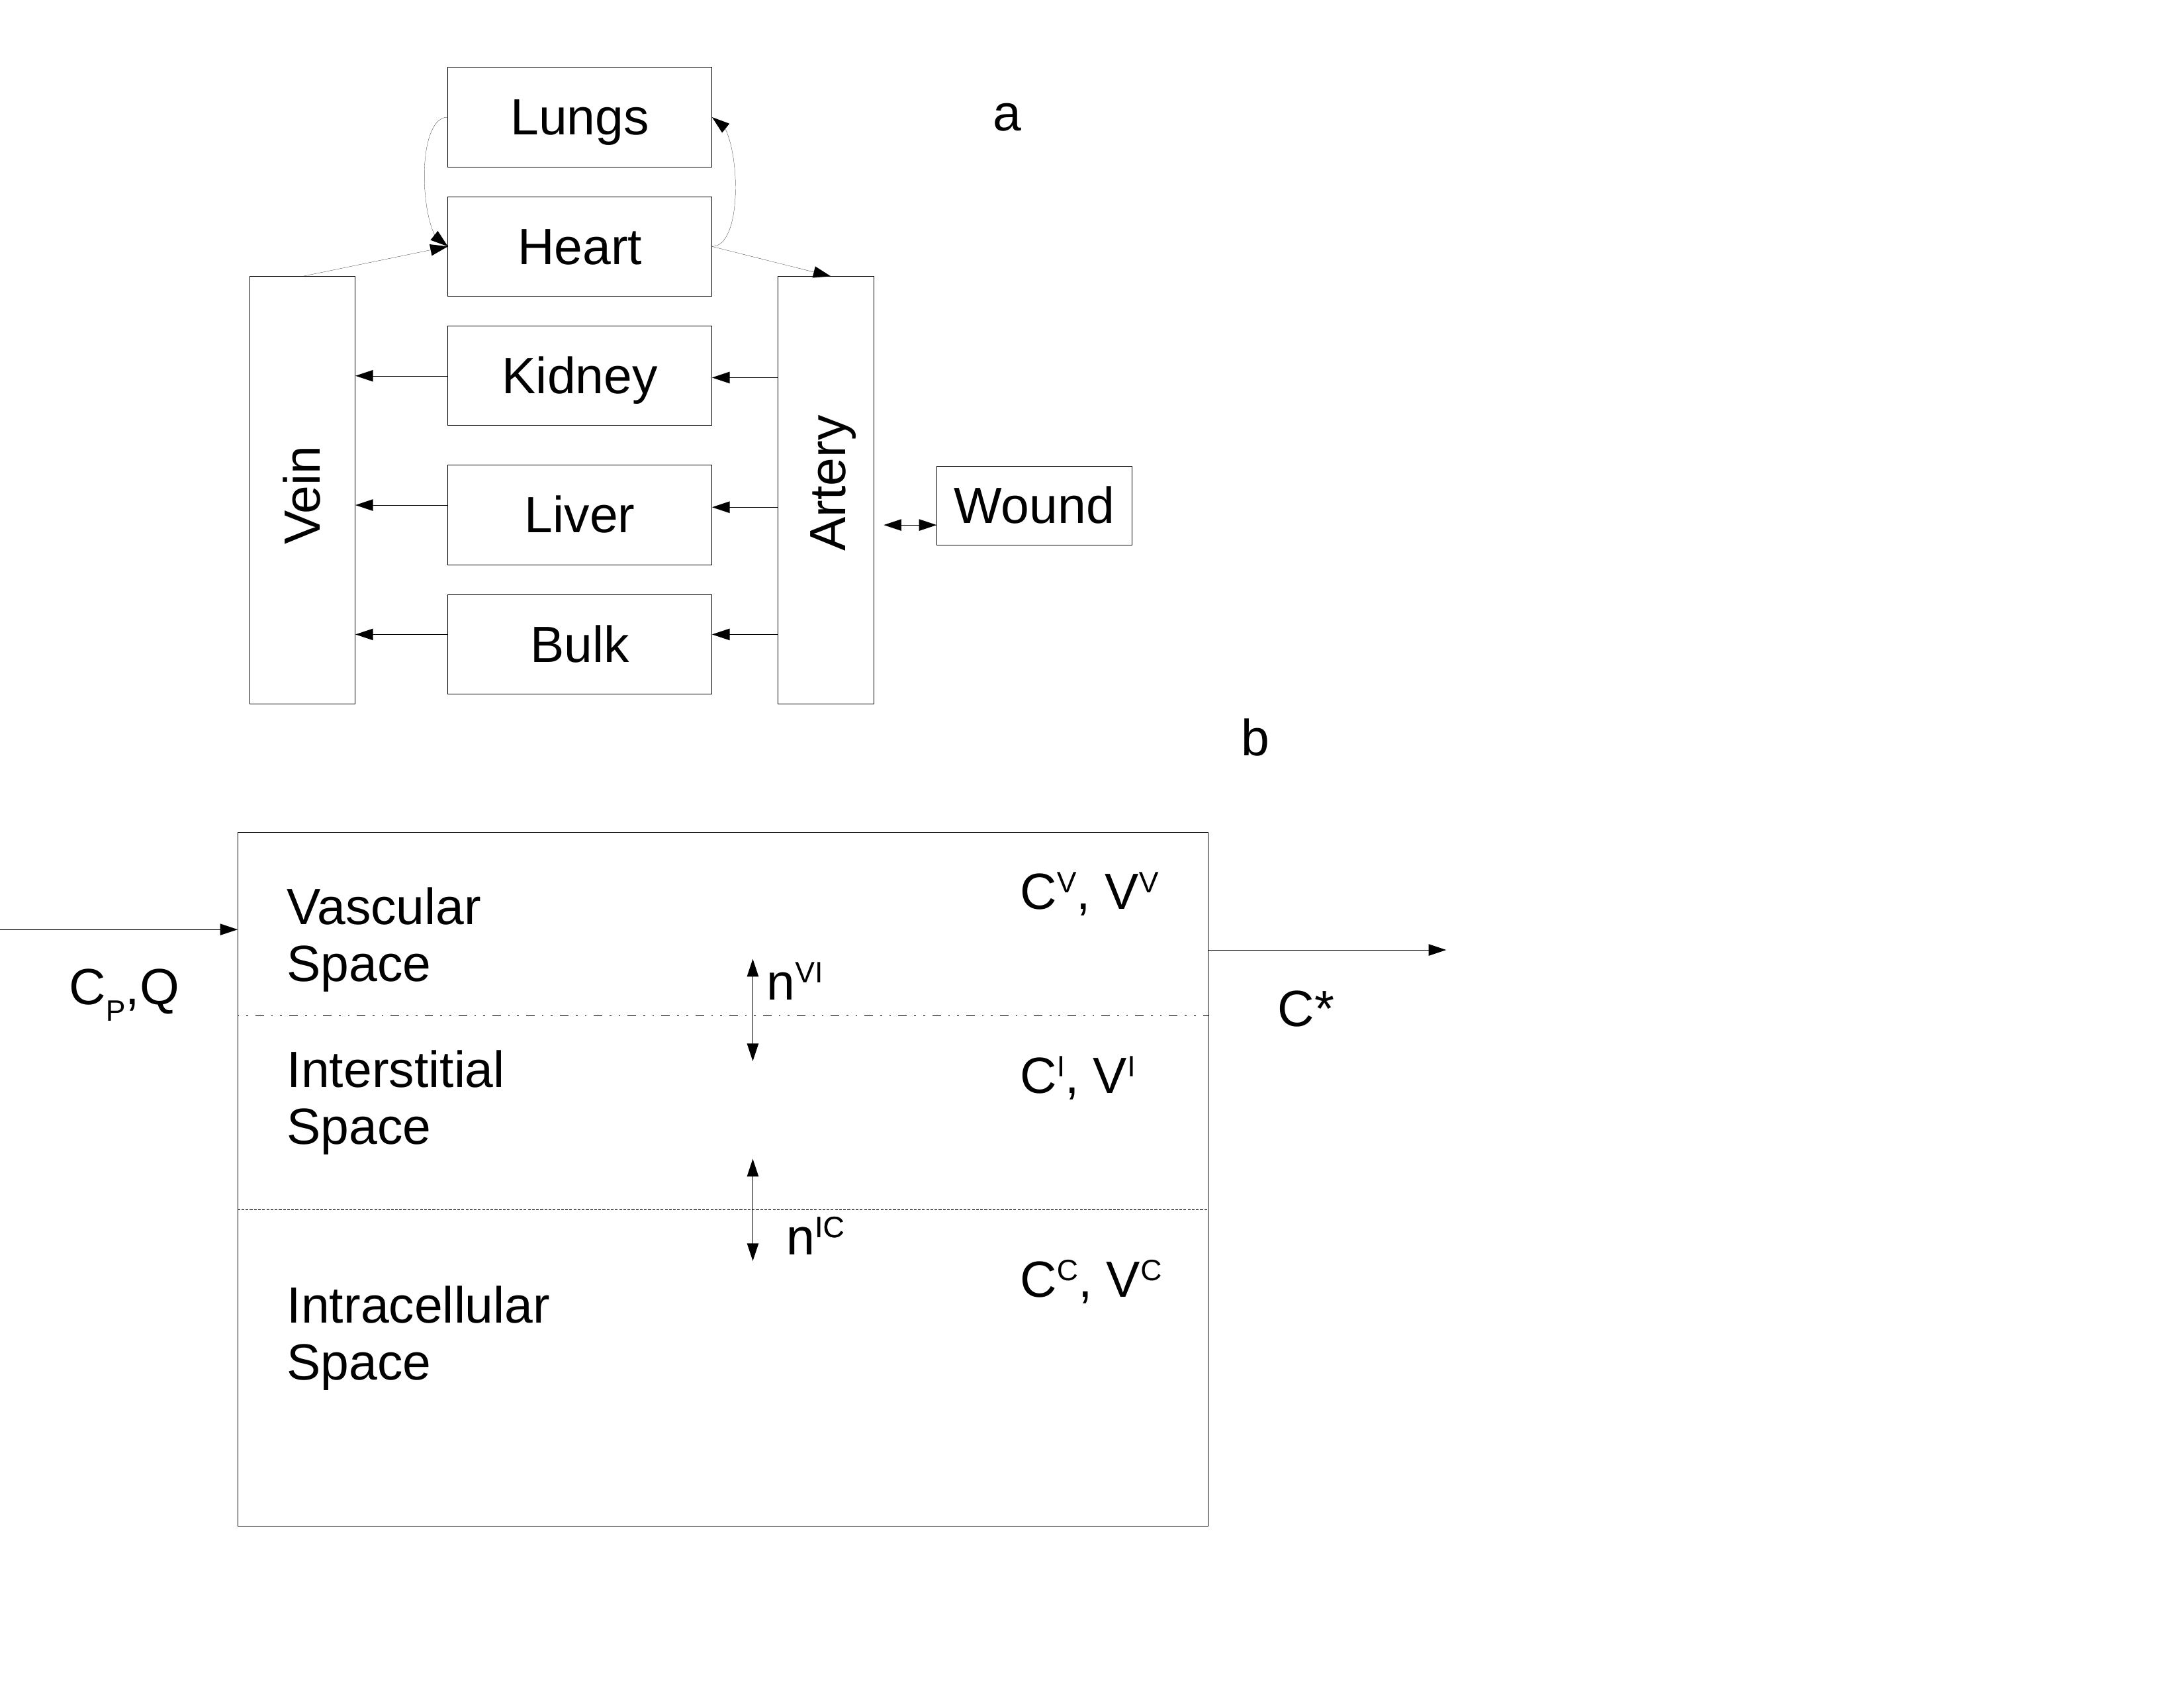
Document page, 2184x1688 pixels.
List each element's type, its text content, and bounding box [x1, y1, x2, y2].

text_box Kidney [447, 326, 712, 426]
text_box nVI [756, 949, 856, 1068]
text_box [778, 276, 874, 704]
text_box [238, 832, 1208, 1526]
text_box Bulk [447, 594, 712, 694]
text_box Heart [447, 197, 712, 297]
text_box b [1231, 704, 1331, 825]
text_box Vein [269, 427, 338, 555]
text_box Liver [447, 465, 712, 565]
text_box Lungs [447, 67, 712, 167]
text_box Artery [794, 308, 874, 561]
text_box CP,Q [59, 953, 238, 1085]
text_box Intracellular Space [277, 1272, 595, 1560]
text_box [250, 276, 355, 704]
text_box Wound [936, 466, 1132, 545]
text_box C* [1267, 975, 1367, 1095]
text_box Interstitial Space [277, 1036, 595, 1272]
text_box CI, VI [1010, 1042, 1189, 1162]
text_box CV, VV [1010, 858, 1189, 1034]
text_box CC, VC [1010, 1246, 1189, 1422]
text_box nIC [776, 1203, 876, 1380]
text_box a [983, 79, 1083, 199]
text_box Vascular Space [277, 872, 595, 1036]
